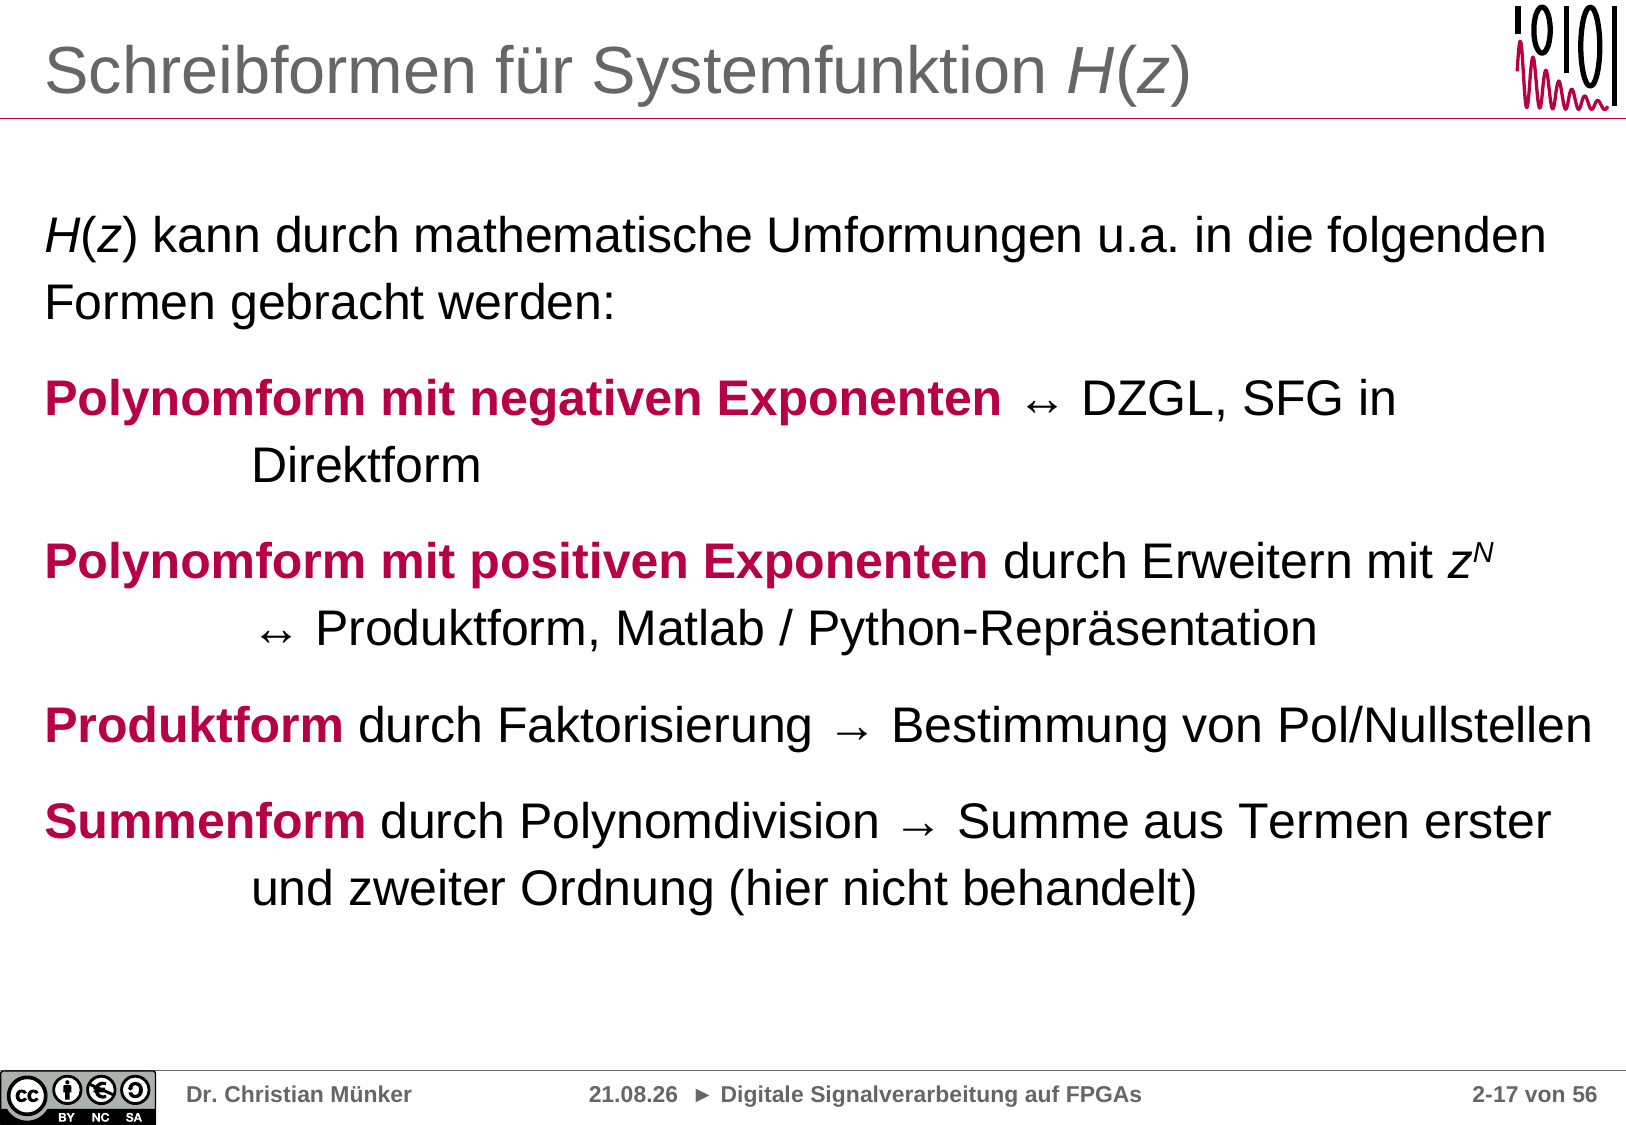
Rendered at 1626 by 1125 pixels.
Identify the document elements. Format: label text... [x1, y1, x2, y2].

picture [1511, 0, 1624, 113]
list H(z) kann durch mathematische Umformungen u.a. in die folgenden Formen gebracht werden: Polynomform mit negativen Exponenten ↔ DZGL, SFG in Direktform Polynomform mit positiven Exponenten durch Erweitern mit zN ↔ Produktform, Matlab / Python-Repräsentation Produktform durch Faktorisierung → Bestimmung von Pol/Nullstellen Summenform durch Polynomdivision → Summe aus Termen erster und zweiter Ordnung (hier nicht behandelt) [44, 196, 1619, 1071]
title Schreibformen für Systemfunktion H(z) [44, 10, 1299, 137]
